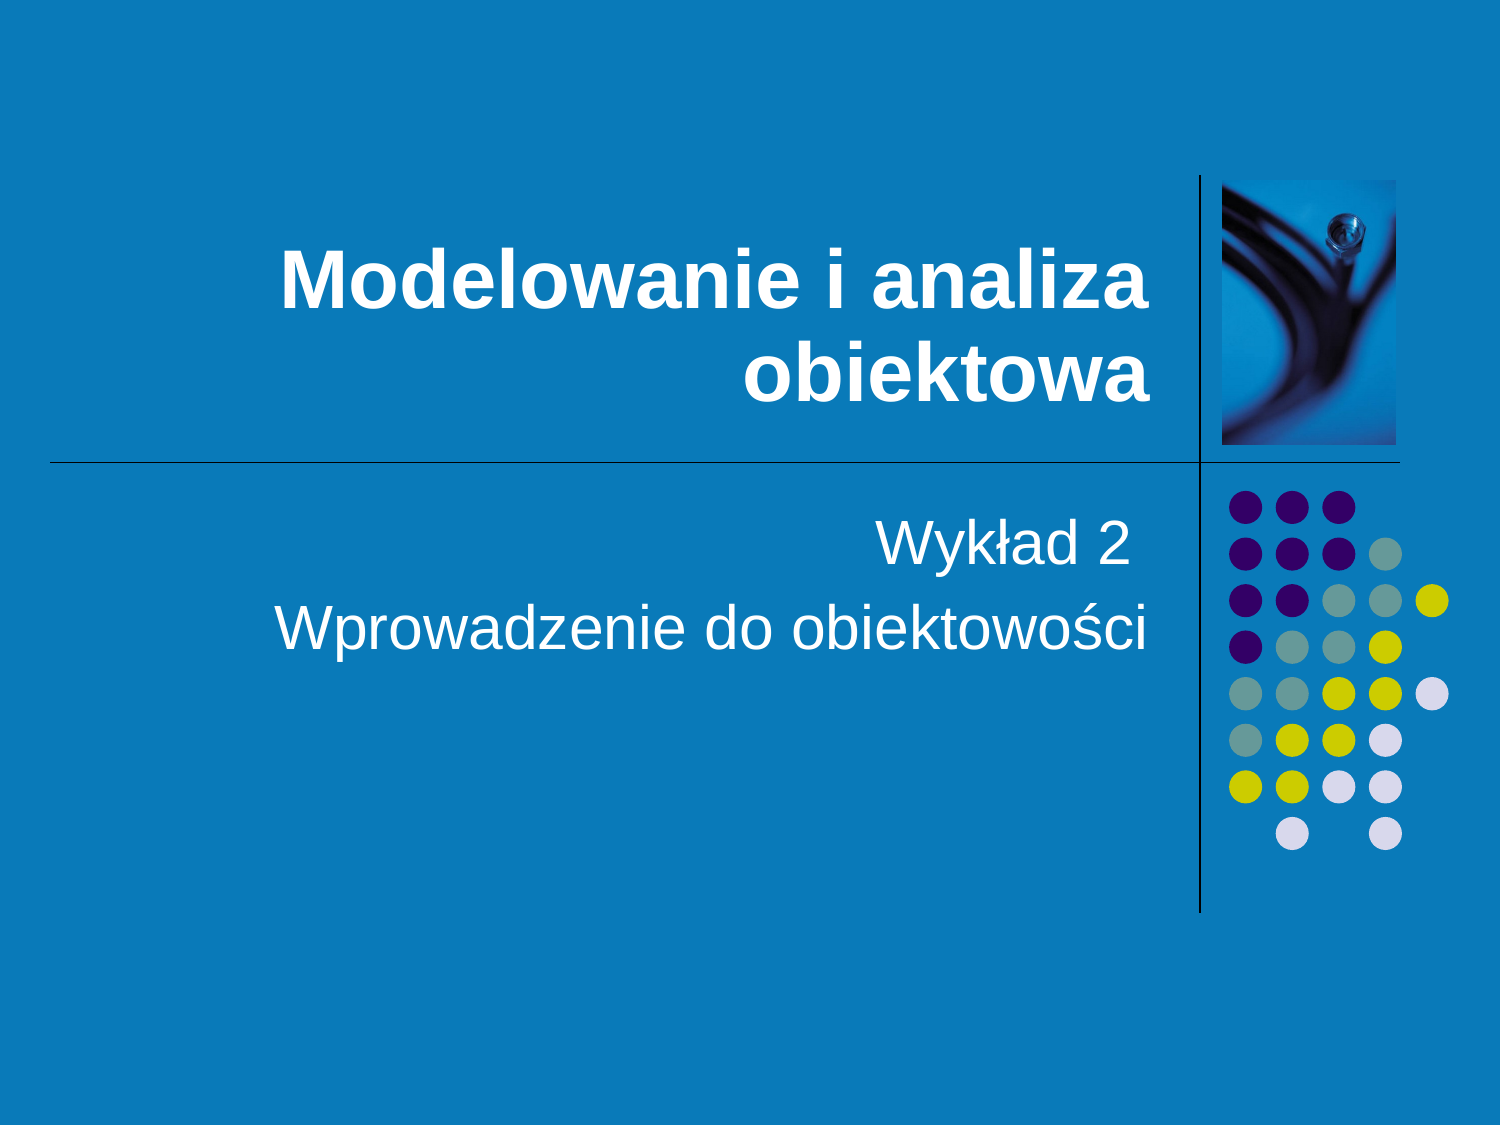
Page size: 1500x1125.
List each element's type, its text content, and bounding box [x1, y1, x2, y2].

subtitle Wykład 2 Wprowadzenie do obiektowości [139, 500, 1165, 740]
picture [1222, 180, 1396, 445]
title Modelowanie i analiza obiektowa [51, 76, 1165, 427]
picture [1366, 366, 1375, 372]
picture [1384, 353, 1391, 360]
